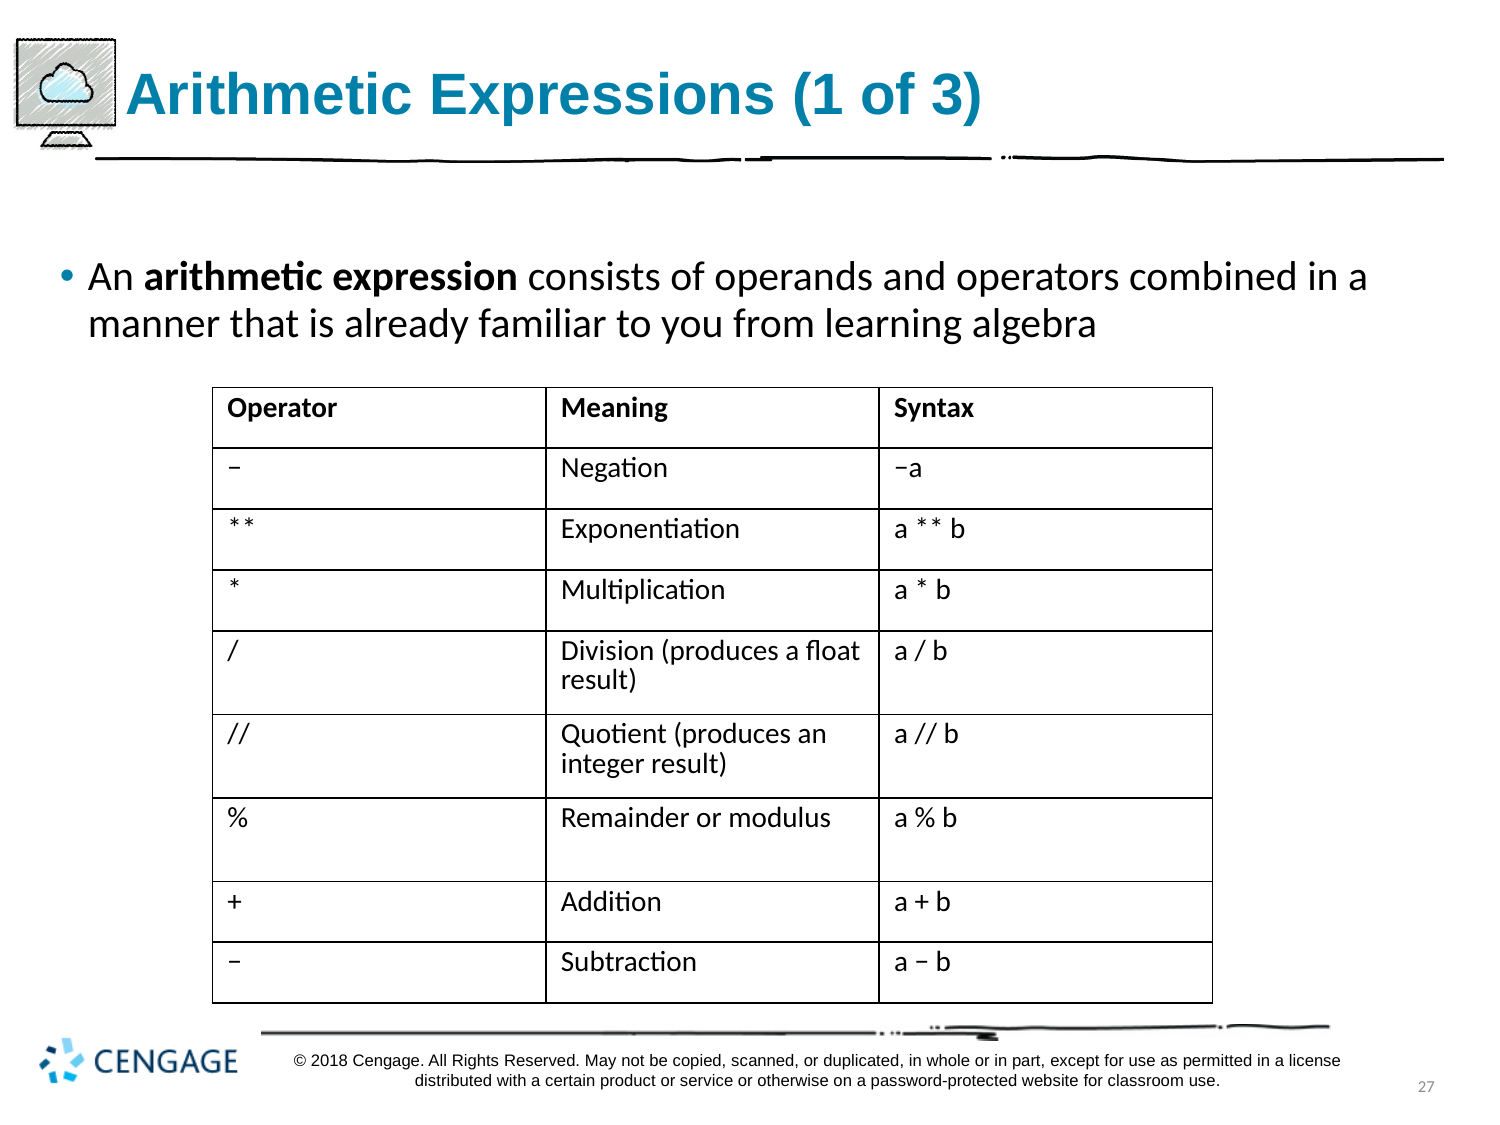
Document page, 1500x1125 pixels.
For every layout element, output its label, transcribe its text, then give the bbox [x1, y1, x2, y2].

table_cell Remainder or modulus [547, 799, 878, 881]
table_cell Addition [547, 882, 878, 941]
table_header Operator [213, 388, 545, 447]
title Arithmetic Expressions (1 of 3) [125, 55, 1442, 127]
table_cell a // b [880, 715, 1212, 797]
table_cell // [213, 715, 545, 797]
table_cell a − b [880, 943, 1212, 1002]
table_cell a * b [880, 571, 1212, 630]
table_cell − [213, 449, 545, 508]
table_header Meaning [547, 388, 878, 447]
table_cell + [213, 882, 545, 941]
table_cell Negation [547, 449, 878, 508]
picture [13, 36, 117, 151]
picture [19, 1024, 250, 1096]
table_header Syntax [880, 388, 1212, 447]
picture [154, 155, 1444, 163]
list An arithmetic expression consists of operands and operators combined in a manner that is already familiar to you from learning algebra [59, 252, 1441, 349]
table_cell a ** b [880, 510, 1212, 569]
footer © 2018 Cengage. All Rights Reserved. May not be copied, scanned, or duplicated, in whole or in part, except for use as permitted in a license distributed with a certain product or service or otherwise on a password-protected website for classroom use. [262, 1050, 1375, 1091]
picture [261, 1024, 1331, 1041]
table_cell a % b [880, 799, 1212, 881]
table_cell * [213, 571, 545, 630]
table_cell a / b [880, 632, 1212, 714]
table_cell a + b [880, 882, 1212, 941]
table_cell / [213, 632, 545, 714]
table_cell ** [213, 510, 545, 569]
table_cell Quotient (produces an integer result) [547, 715, 878, 797]
table_cell Division (produces a float result) [547, 632, 878, 714]
table_cell % [213, 799, 545, 881]
table_cell −a [880, 449, 1212, 508]
table_cell Multiplication [547, 571, 878, 630]
table_cell Subtraction [547, 943, 878, 1002]
table_cell Exponentiation [547, 510, 878, 569]
table_cell − [213, 943, 545, 1002]
